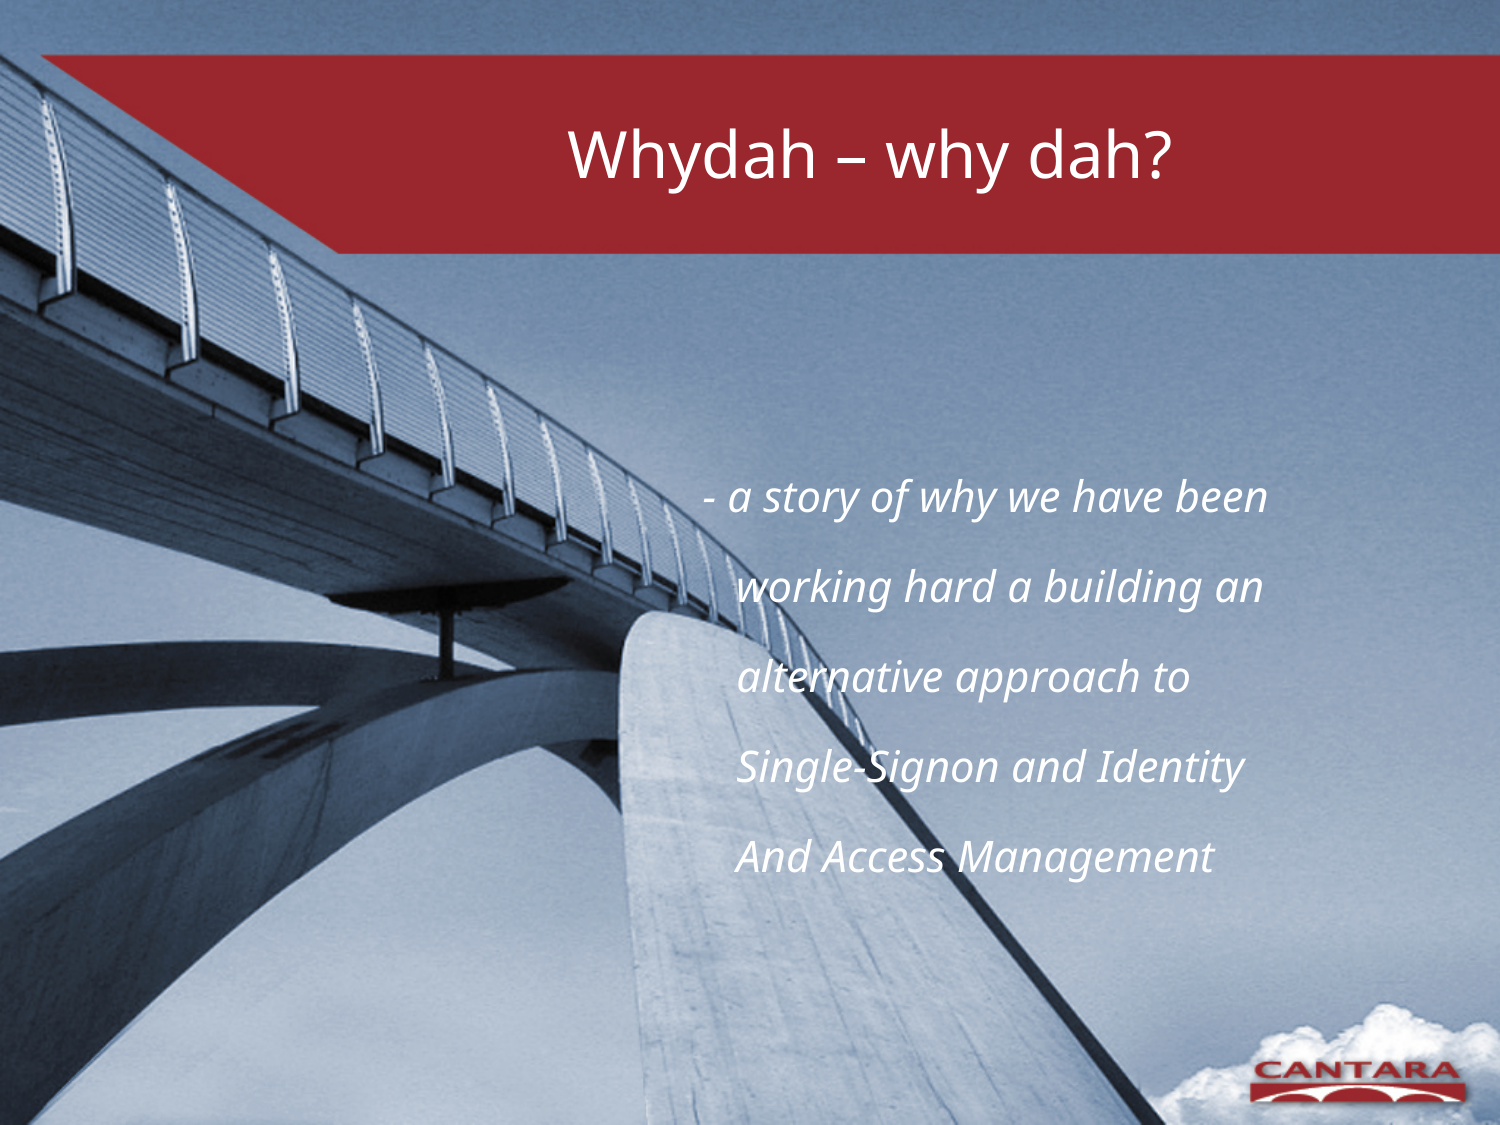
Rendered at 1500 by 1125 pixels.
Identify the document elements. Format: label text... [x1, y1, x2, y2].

text_box Whydah – why dah? - a story of why we have been working hard a building an alternative approach to Single-Signon and Identity And Access Management [552, 92, 1500, 405]
picture [0, 0, 1500, 1125]
